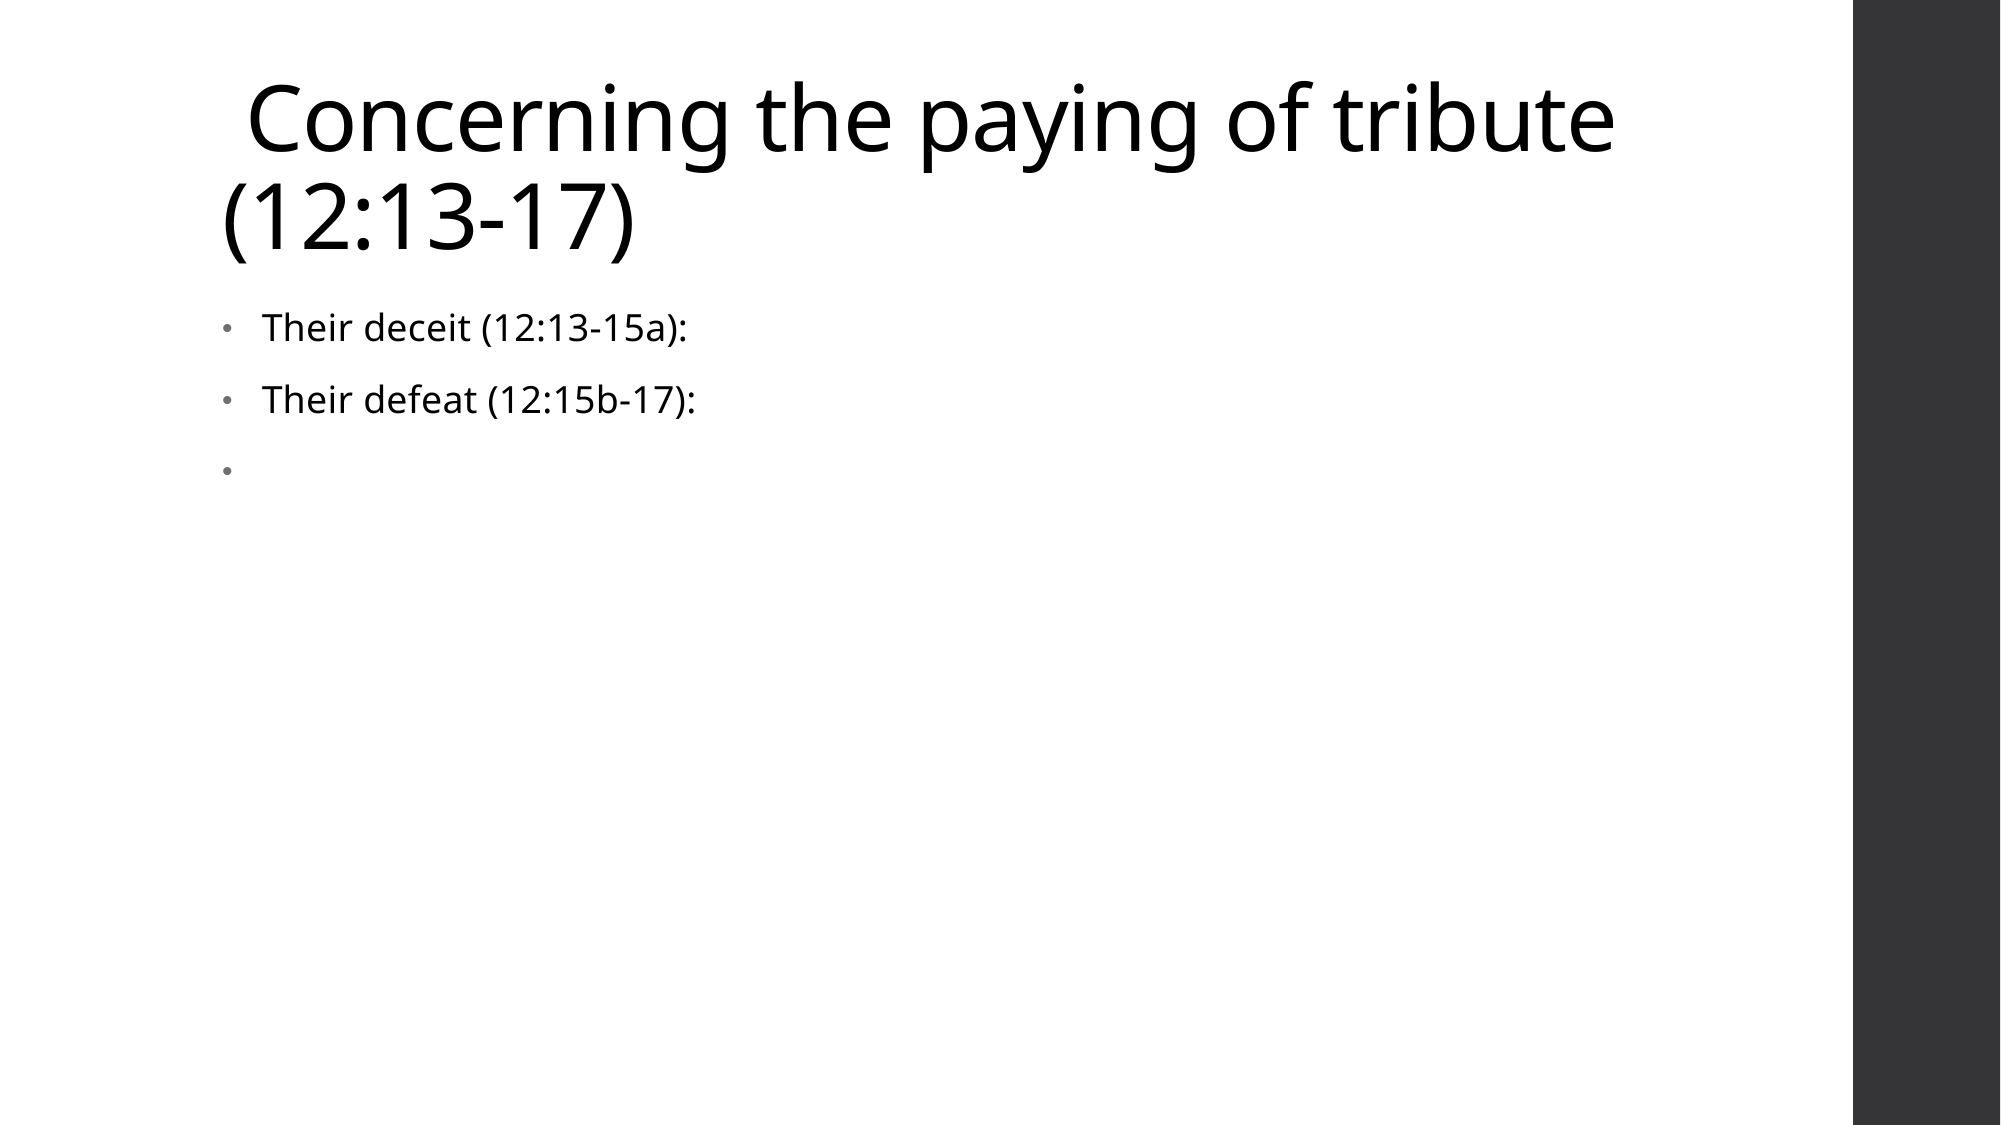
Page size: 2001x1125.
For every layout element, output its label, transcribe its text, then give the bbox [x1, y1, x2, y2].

title Concerning the paying of tribute (12:13-17) [206, 60, 1797, 278]
list Their deceit (12:13-15a): Their defeat (12:15b-17): [206, 299, 1617, 1014]
